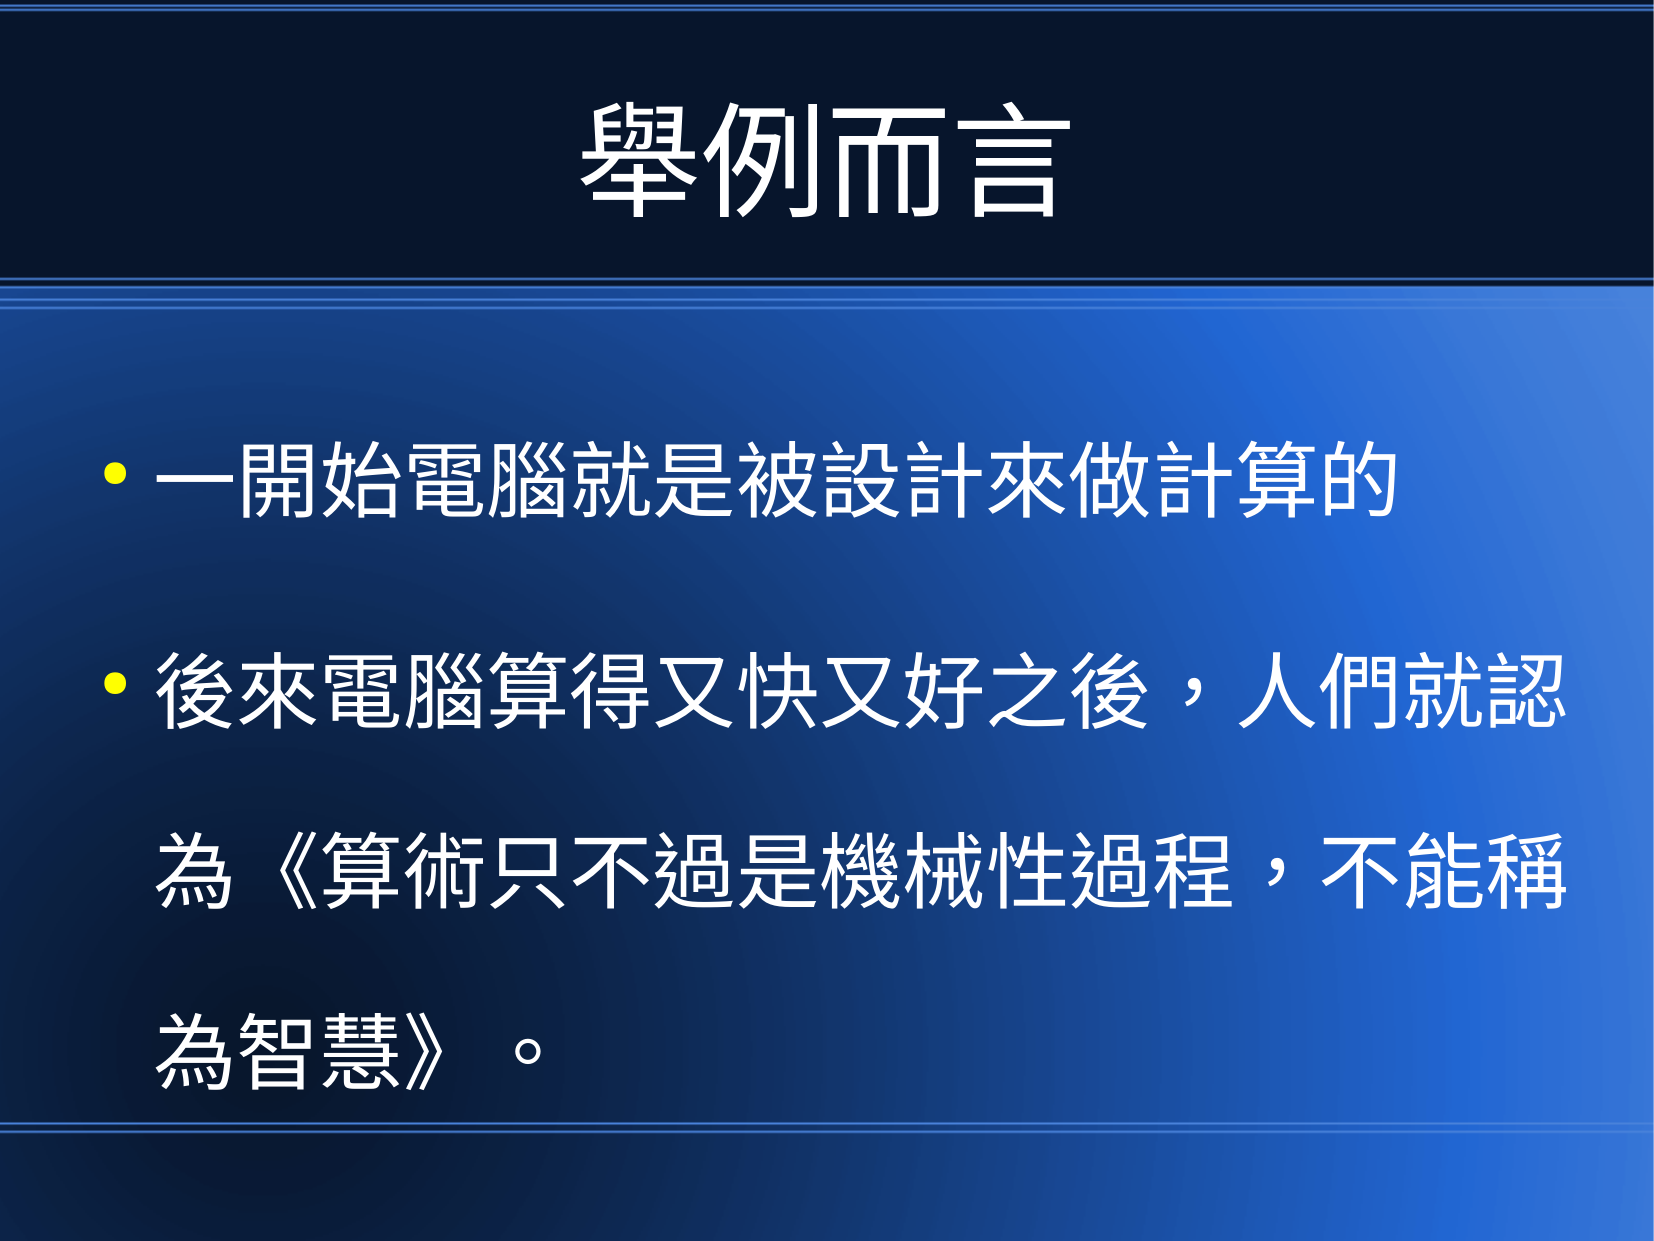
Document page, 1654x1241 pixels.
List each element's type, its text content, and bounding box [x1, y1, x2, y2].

list 一開始電腦就是被設計來做計算的 後來電腦算得又快又好之後，人們就認為《算術只不過是機械性過程，不能稱為智慧》。 [82, 355, 1571, 1241]
title 舉例而言 [82, 49, 1571, 257]
picture [0, 0, 1654, 1241]
